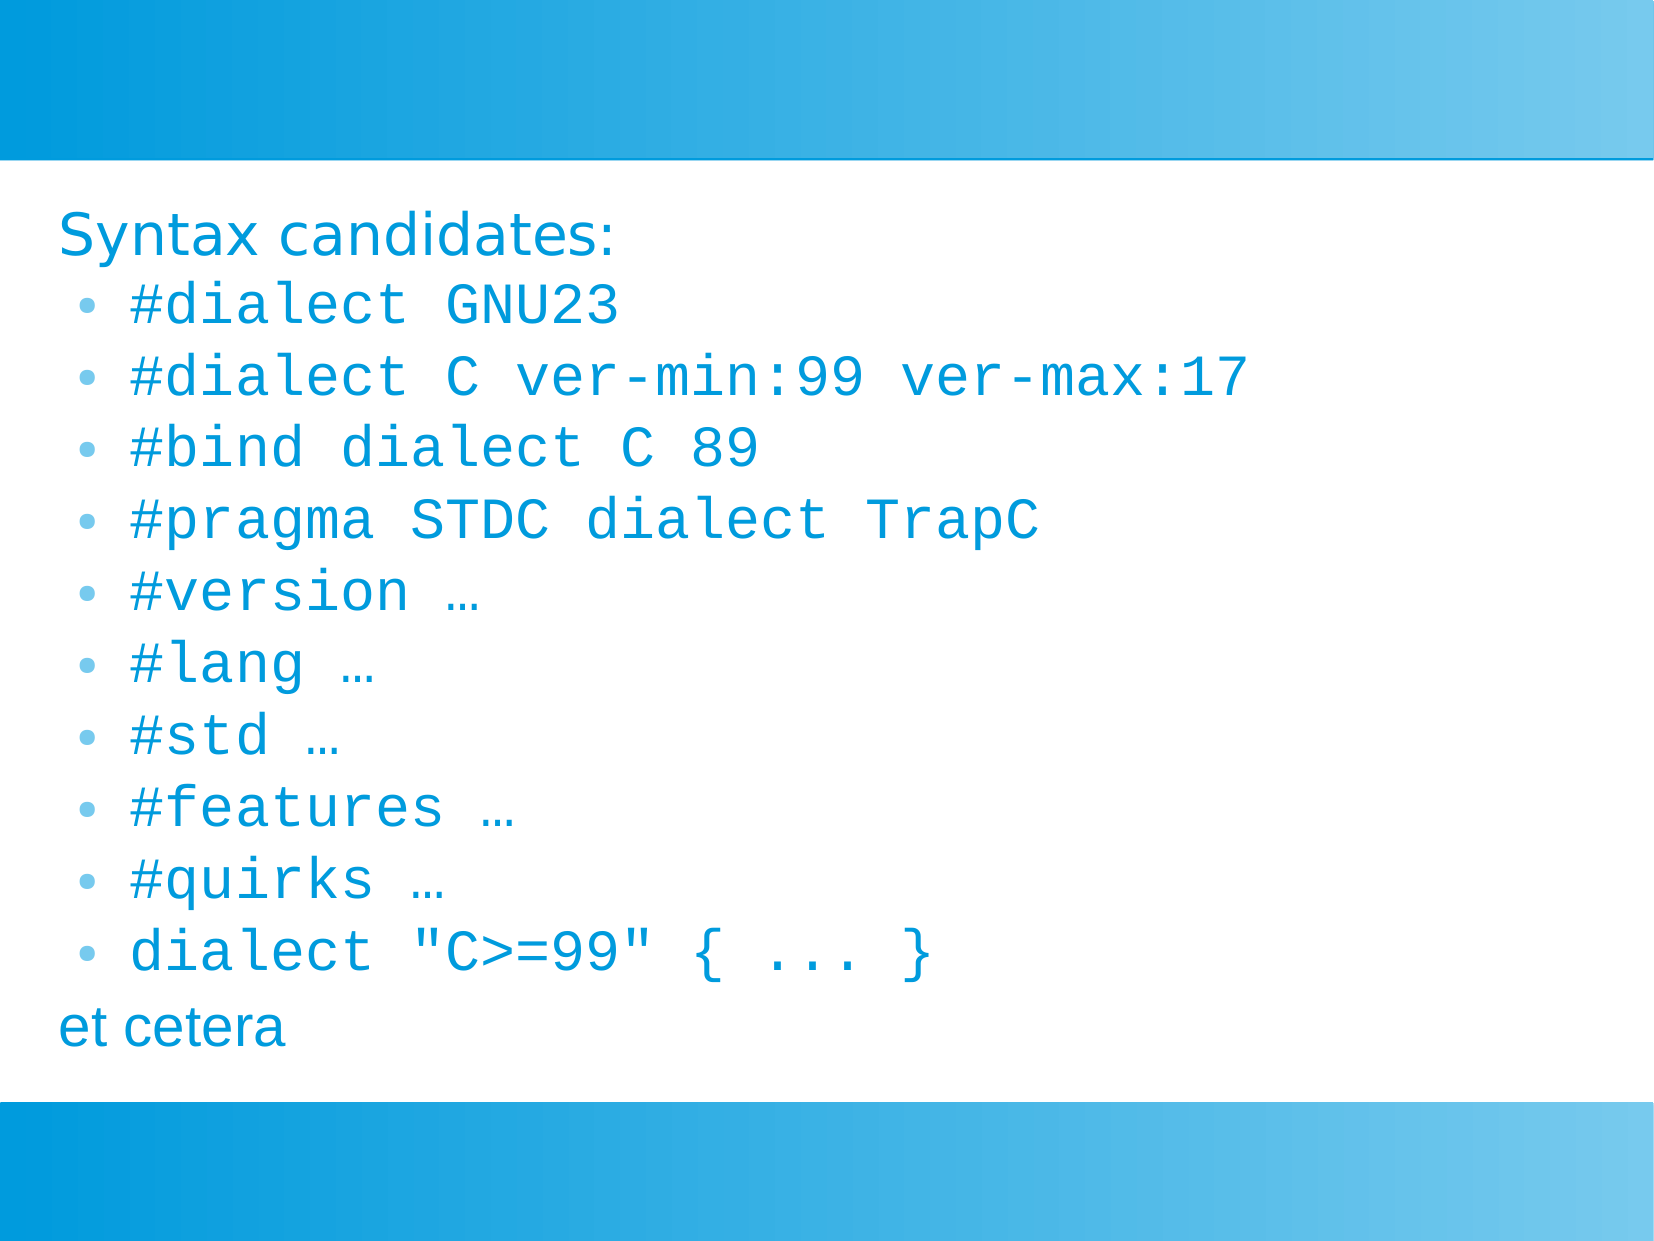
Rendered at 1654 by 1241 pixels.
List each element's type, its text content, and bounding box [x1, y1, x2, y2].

list Syntax candidates: #dialect GNU23 #dialect C ver-min:99 ver-max:17 #bind dialect C 89 #pragma STDC dialect TrapC #version … #lang … #std … #features … #quirks … dialect "C>=99" { ... } et cetera [59, 236, 1595, 1024]
